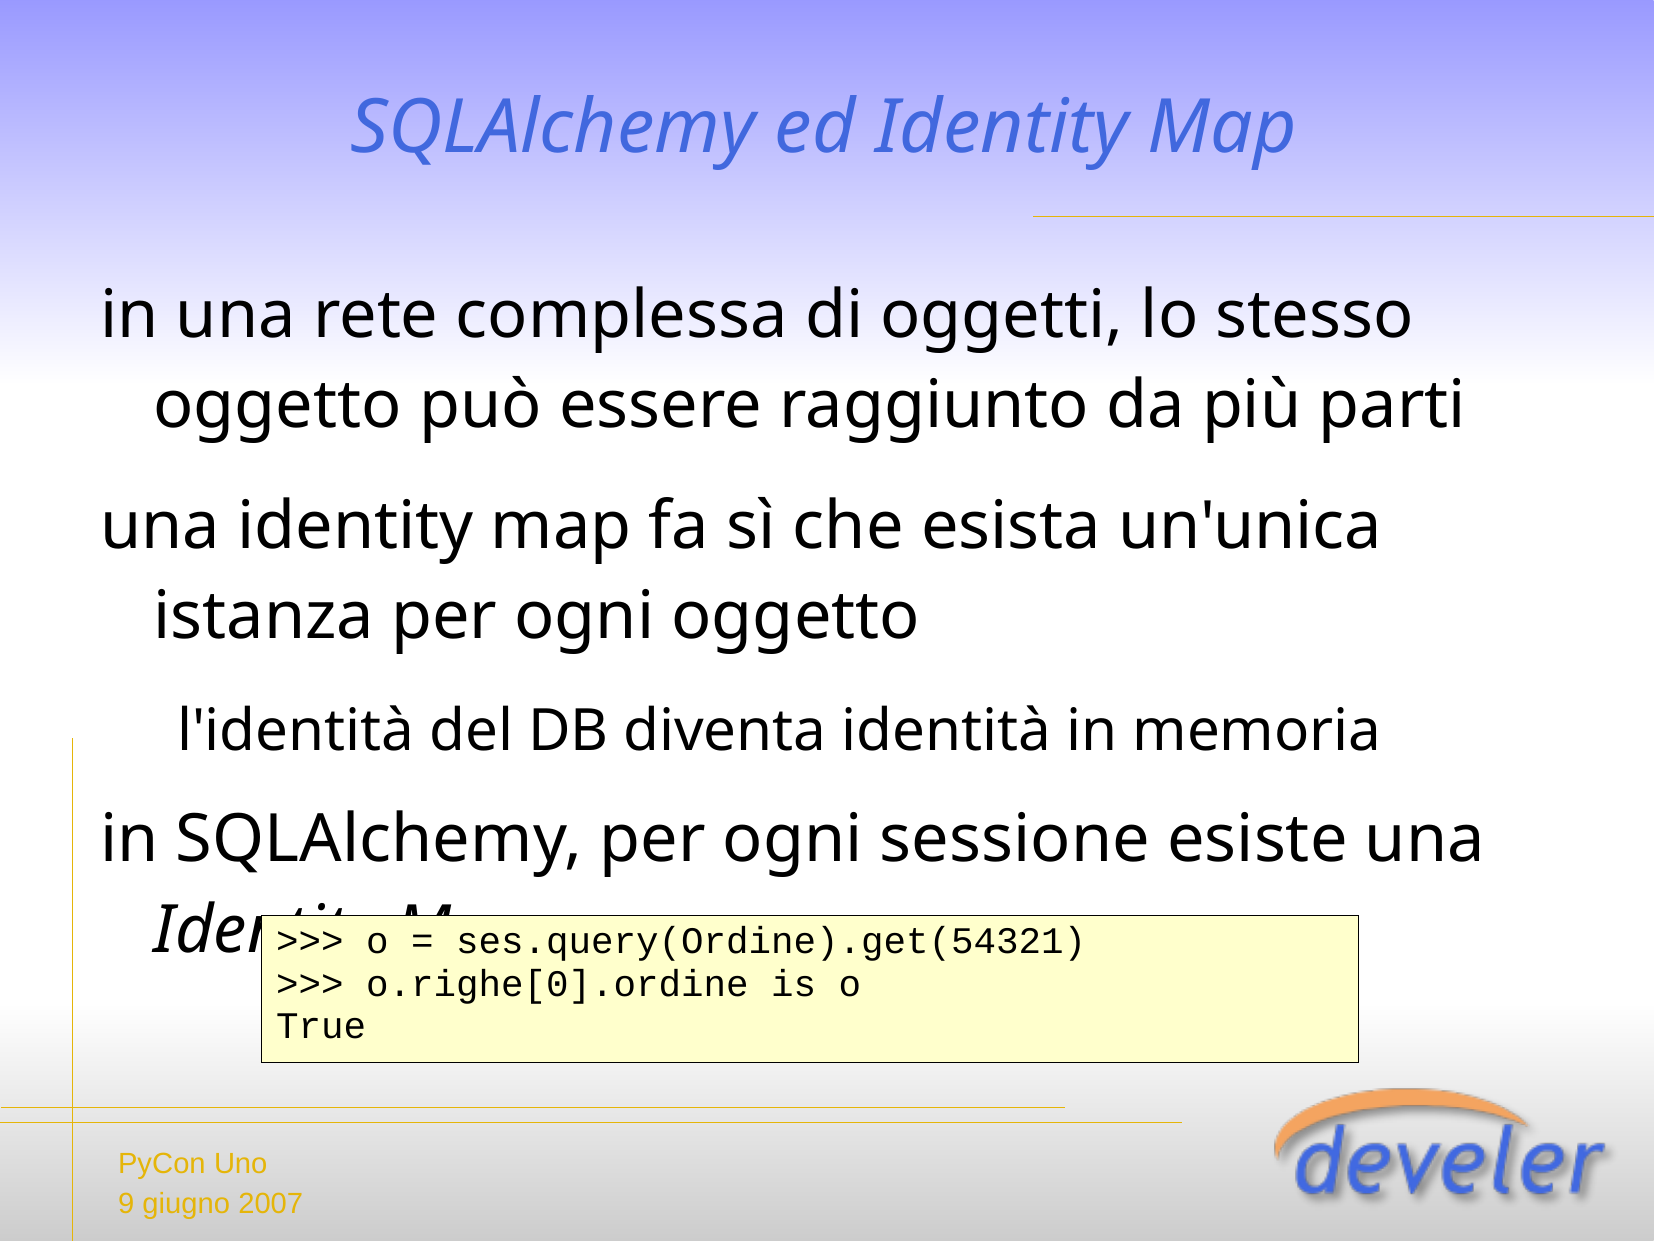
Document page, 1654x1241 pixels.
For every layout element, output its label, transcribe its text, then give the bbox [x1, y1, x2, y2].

picture [1269, 1083, 1622, 1211]
title SQLAlchemy ed Identity Map [82, 29, 1565, 217]
list in una rete complessa di oggetti, lo stesso oggetto può essere raggiunto da più parti una identity map fa sì che esista un'unica istanza per ogni oggetto l'identità del DB diventa identità in memoria in SQLAlchemy, per ogni sessione esiste una Identity Map [82, 265, 1571, 1093]
text_box >>> o = ses.query(Ordine).get(54321) >>> o.righe[0].ordine is o True [261, 915, 1359, 1063]
